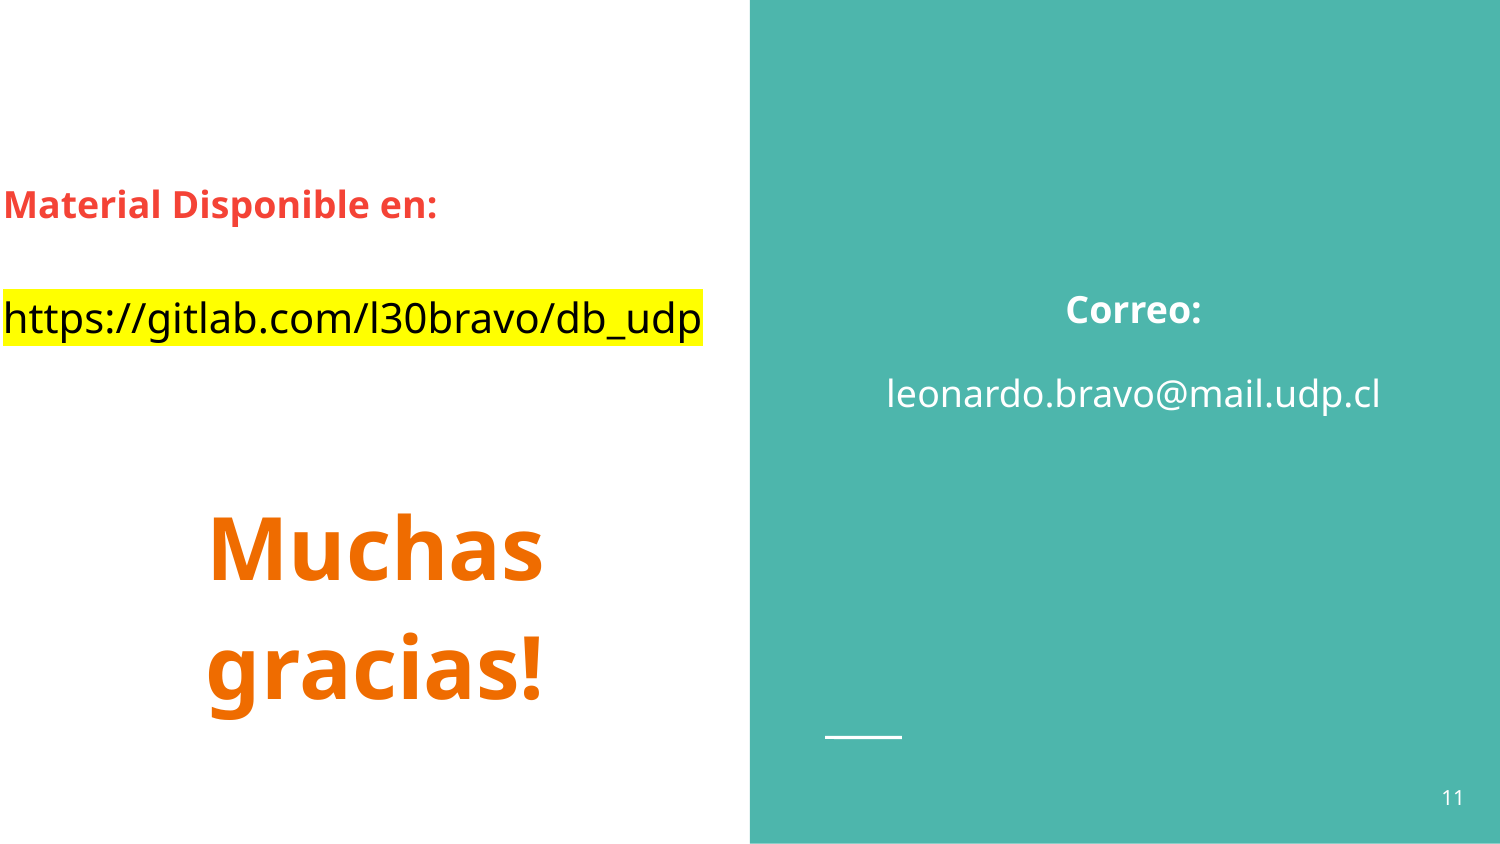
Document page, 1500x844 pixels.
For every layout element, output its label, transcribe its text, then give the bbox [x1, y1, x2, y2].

text_box Material Disponible en: https://gitlab.com/l30bravo/db_udp [0, 171, 792, 354]
slide_number 10 [1389, 764, 1480, 830]
list Correo: leonardo.bravo@mail.udp.cl [767, 11, 1500, 844]
title Muchas gracias! [43, 465, 708, 741]
